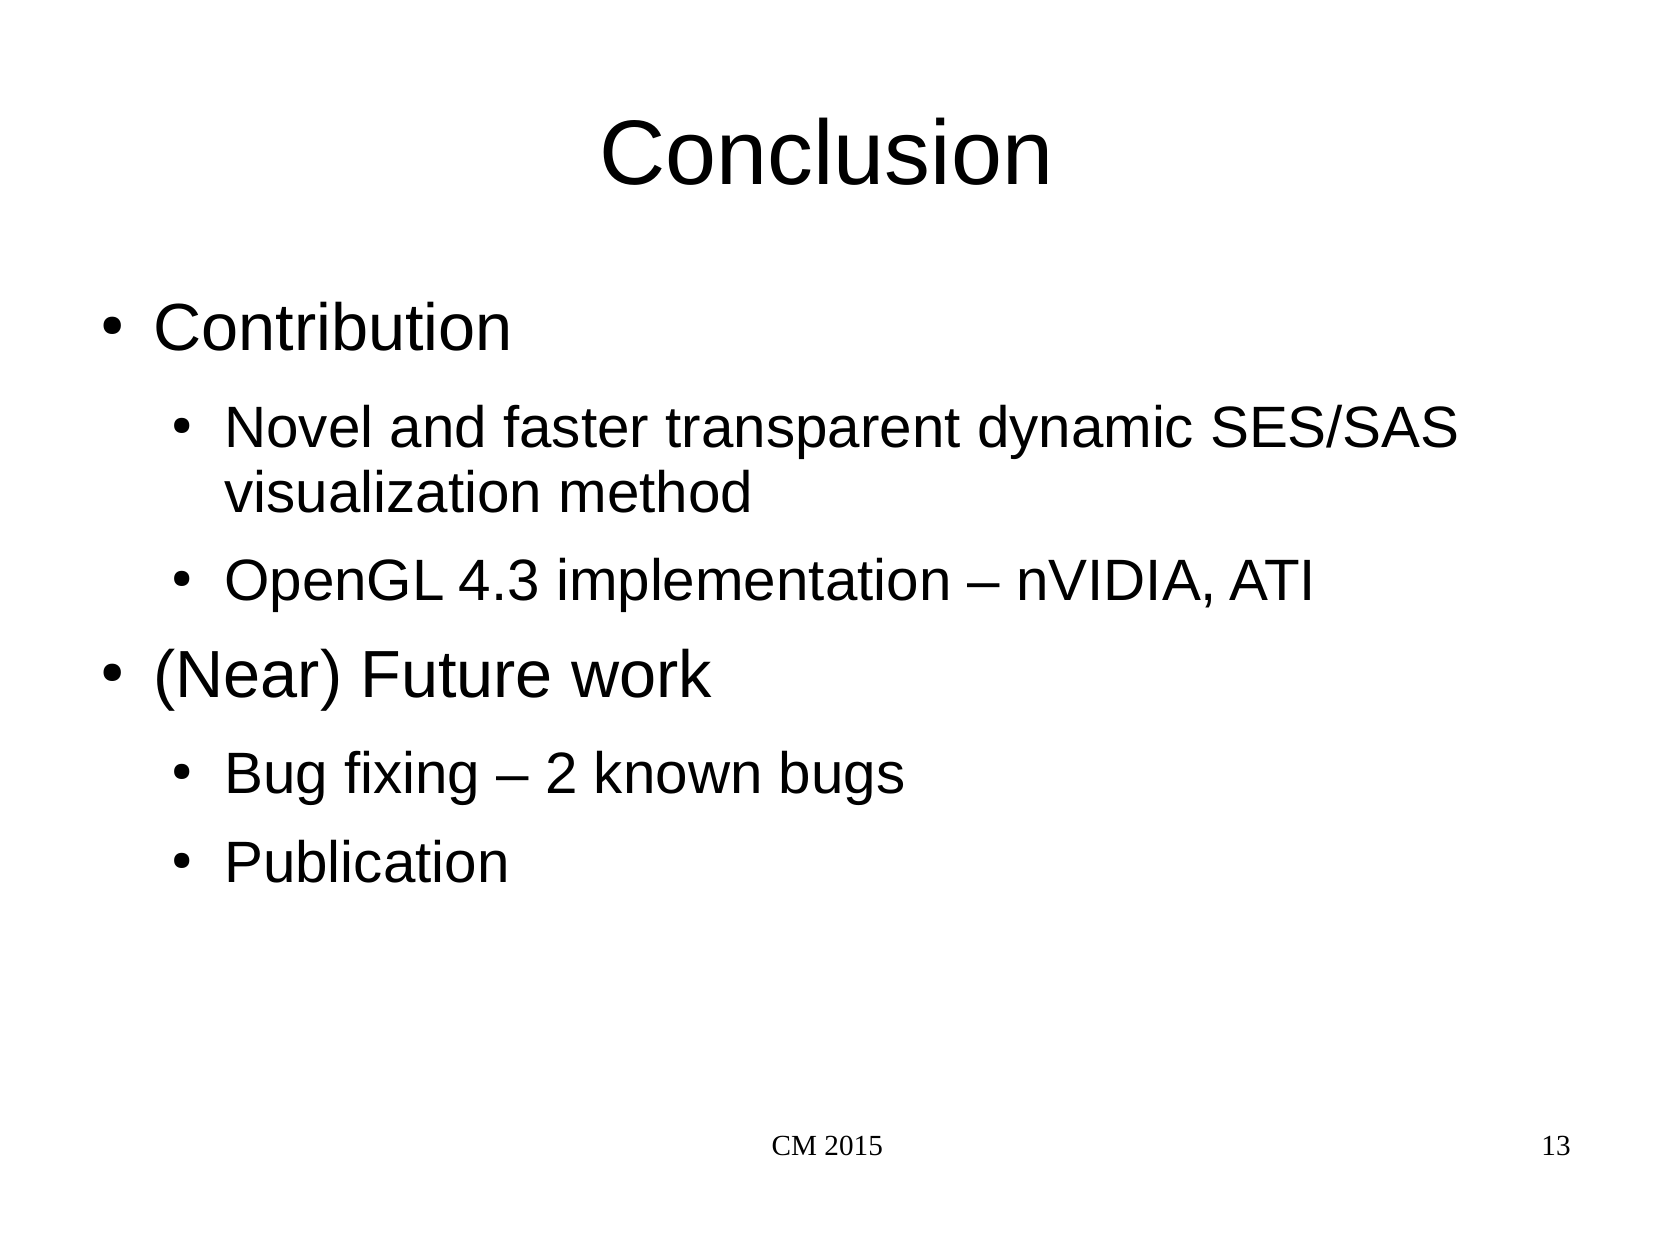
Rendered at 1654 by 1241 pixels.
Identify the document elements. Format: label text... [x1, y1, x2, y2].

title Conclusion [82, 49, 1571, 257]
list Contribution Novel and faster transparent dynamic SES/SAS visualization method OpenGL 4.3 implementation – nVIDIA, ATI (Near) Future work Bug fixing – 2 known bugs Publication [82, 290, 1571, 1109]
